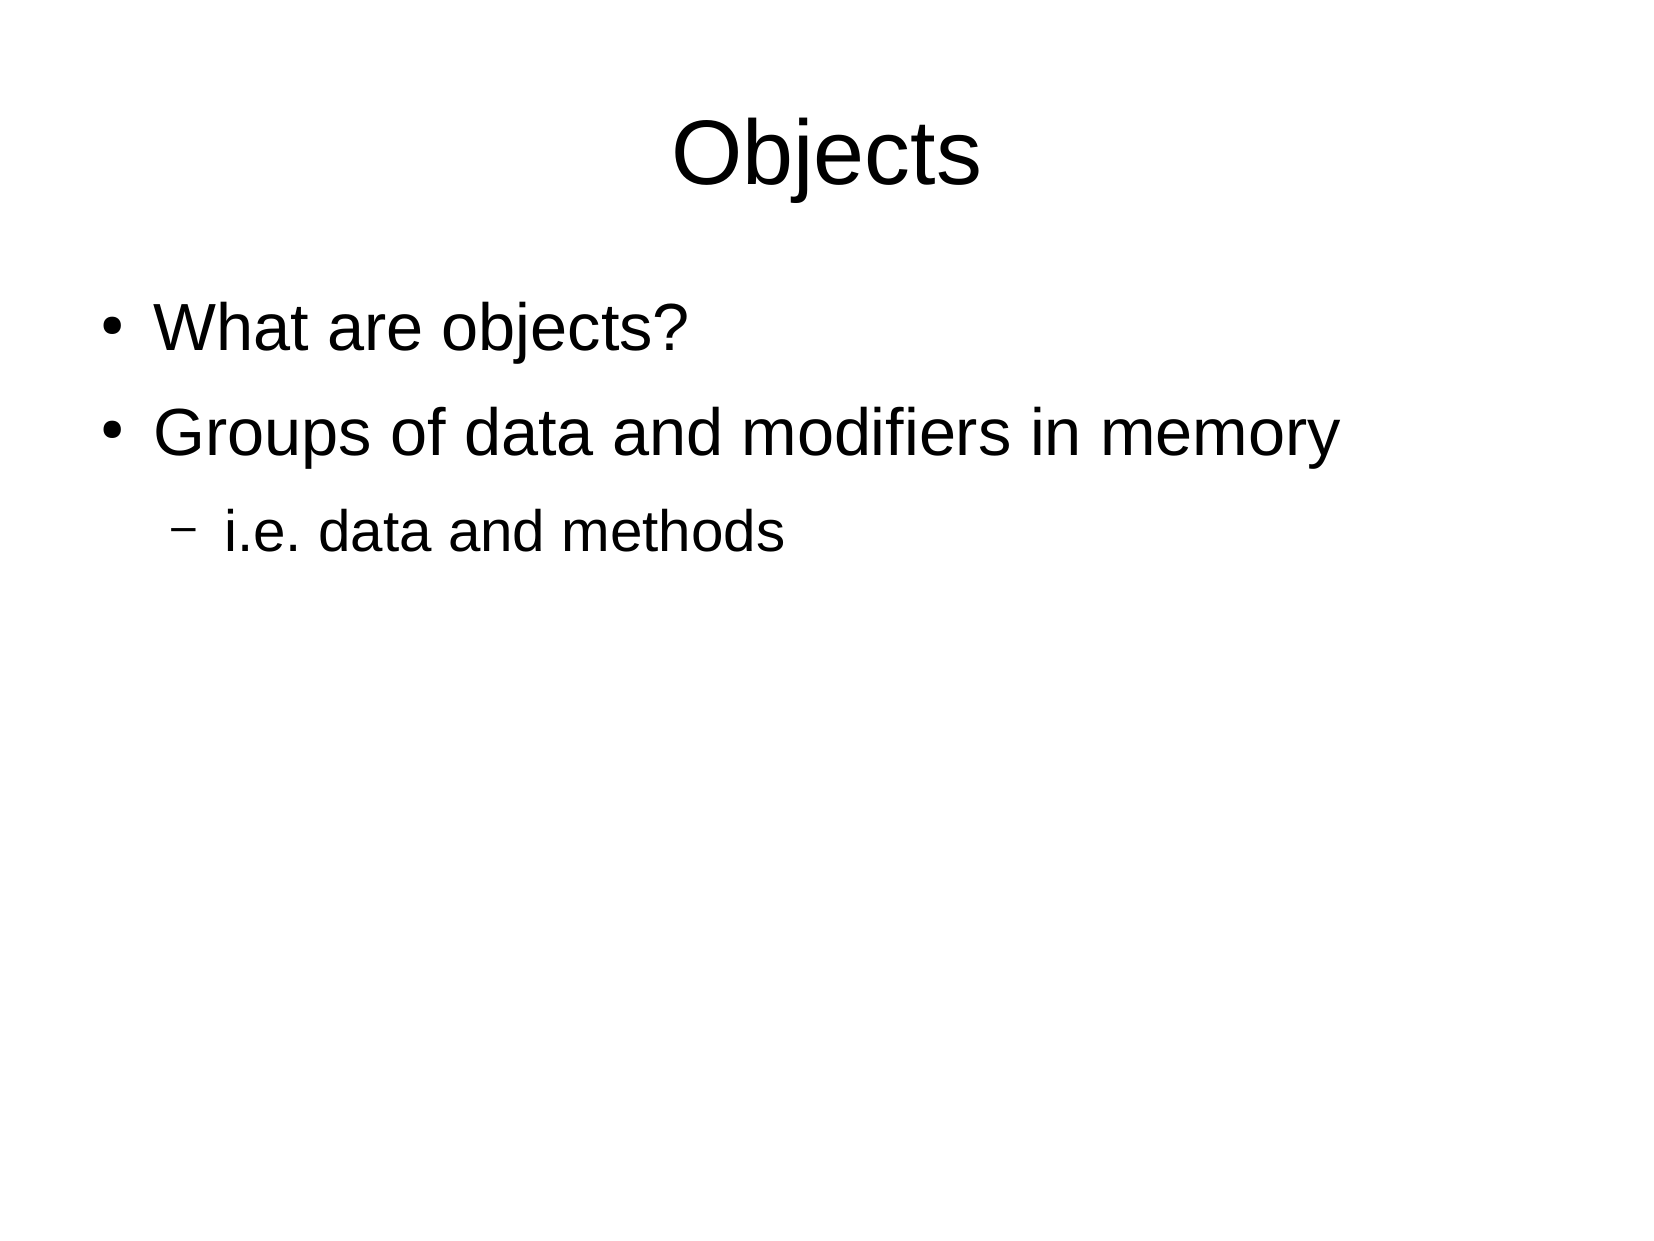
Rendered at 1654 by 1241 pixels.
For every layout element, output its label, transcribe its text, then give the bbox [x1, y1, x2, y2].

title Objects [82, 49, 1571, 257]
list What are objects? Groups of data and modifiers in memory i.e. data and methods [82, 290, 1571, 1010]
